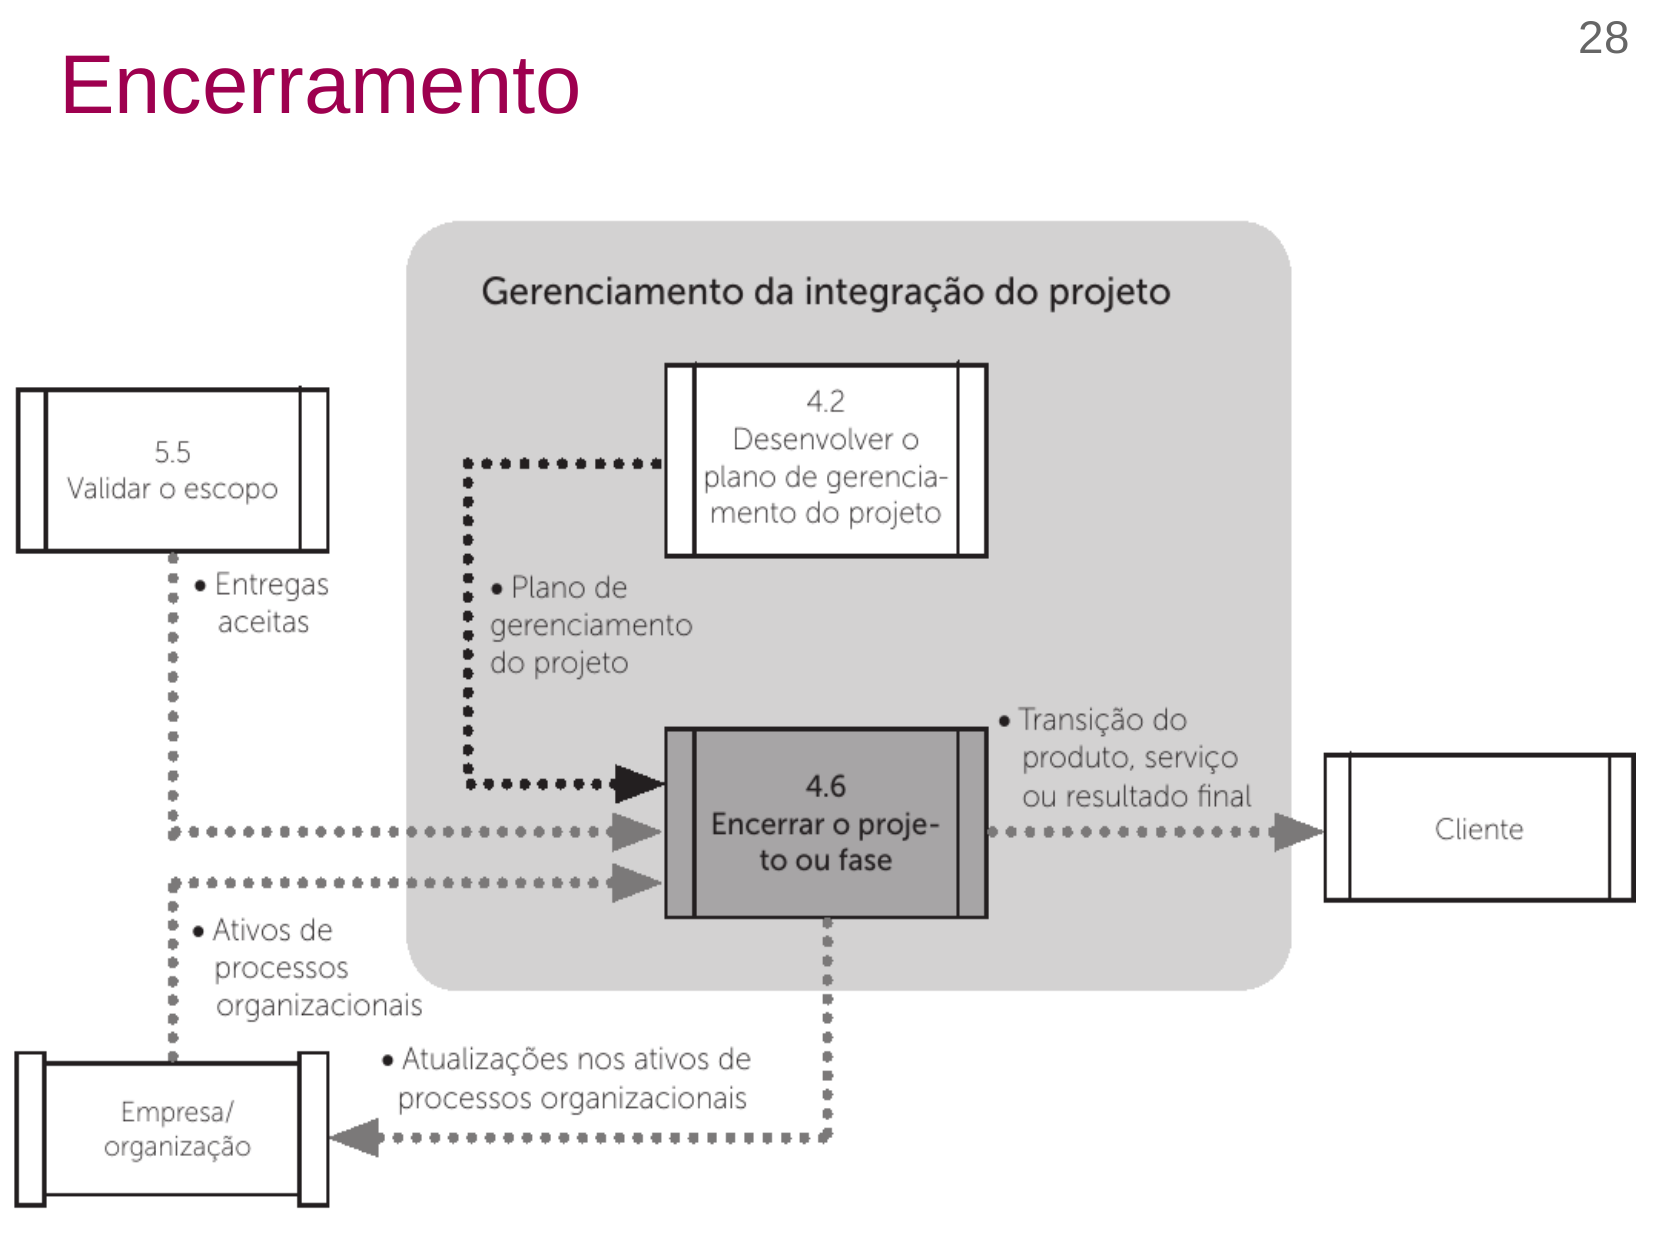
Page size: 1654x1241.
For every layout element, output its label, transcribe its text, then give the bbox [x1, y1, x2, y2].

title Encerramento [59, 29, 1595, 148]
picture [10, 218, 1636, 1213]
